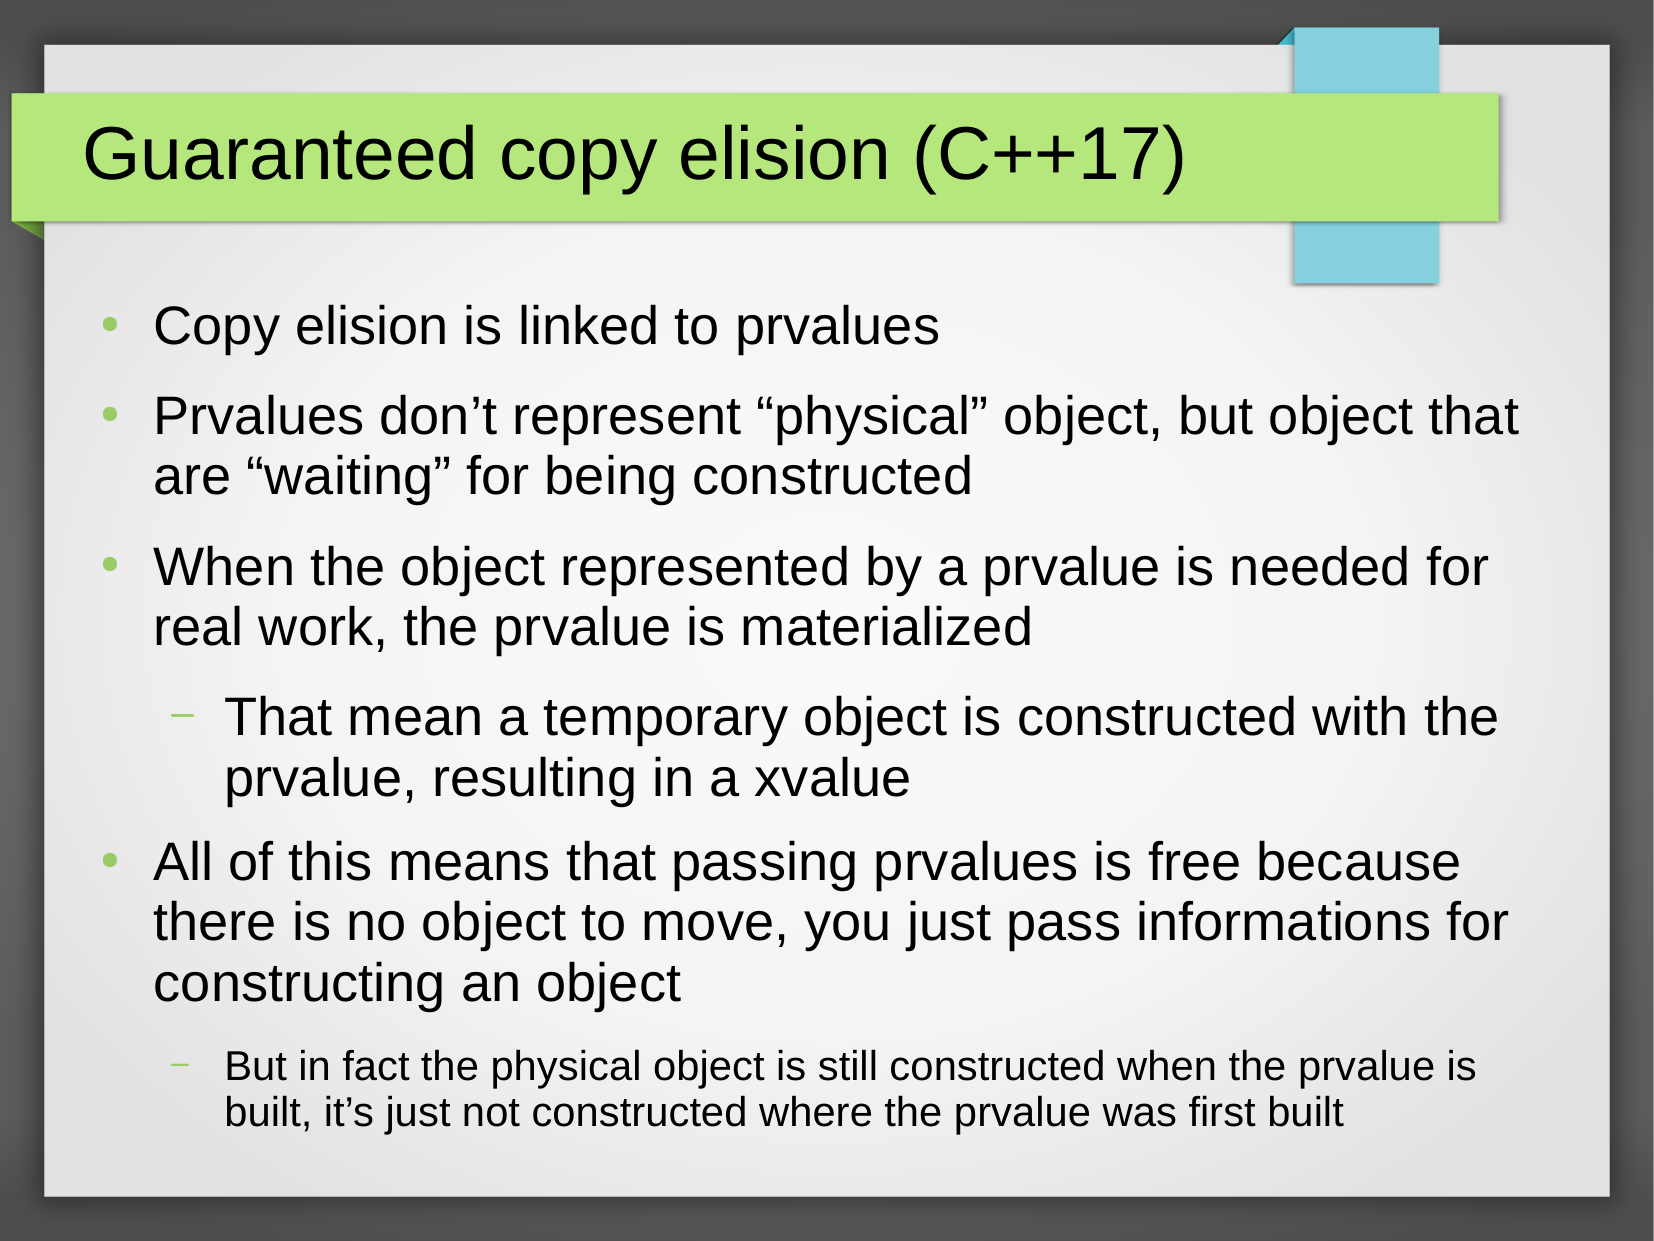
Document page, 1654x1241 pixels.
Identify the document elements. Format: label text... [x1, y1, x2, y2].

list Copy elision is linked to prvalues Prvalues don’t represent “physical” object, but object that are “waiting” for being constructed When the object represented by a prvalue is needed for real work, the prvalue is materialized That mean a temporary object is constructed with the prvalue, resulting in a xvalue All of this means that passing prvalues is free because there is no object to move, you just pass informations for constructing an object But in fact the physical object is still constructed when the prvalue is built, it’s just not constructed where the prvalue was first built [82, 295, 1571, 1170]
picture [0, 0, 1654, 1241]
title Guaranteed copy elision (C++17) [82, 94, 1264, 213]
